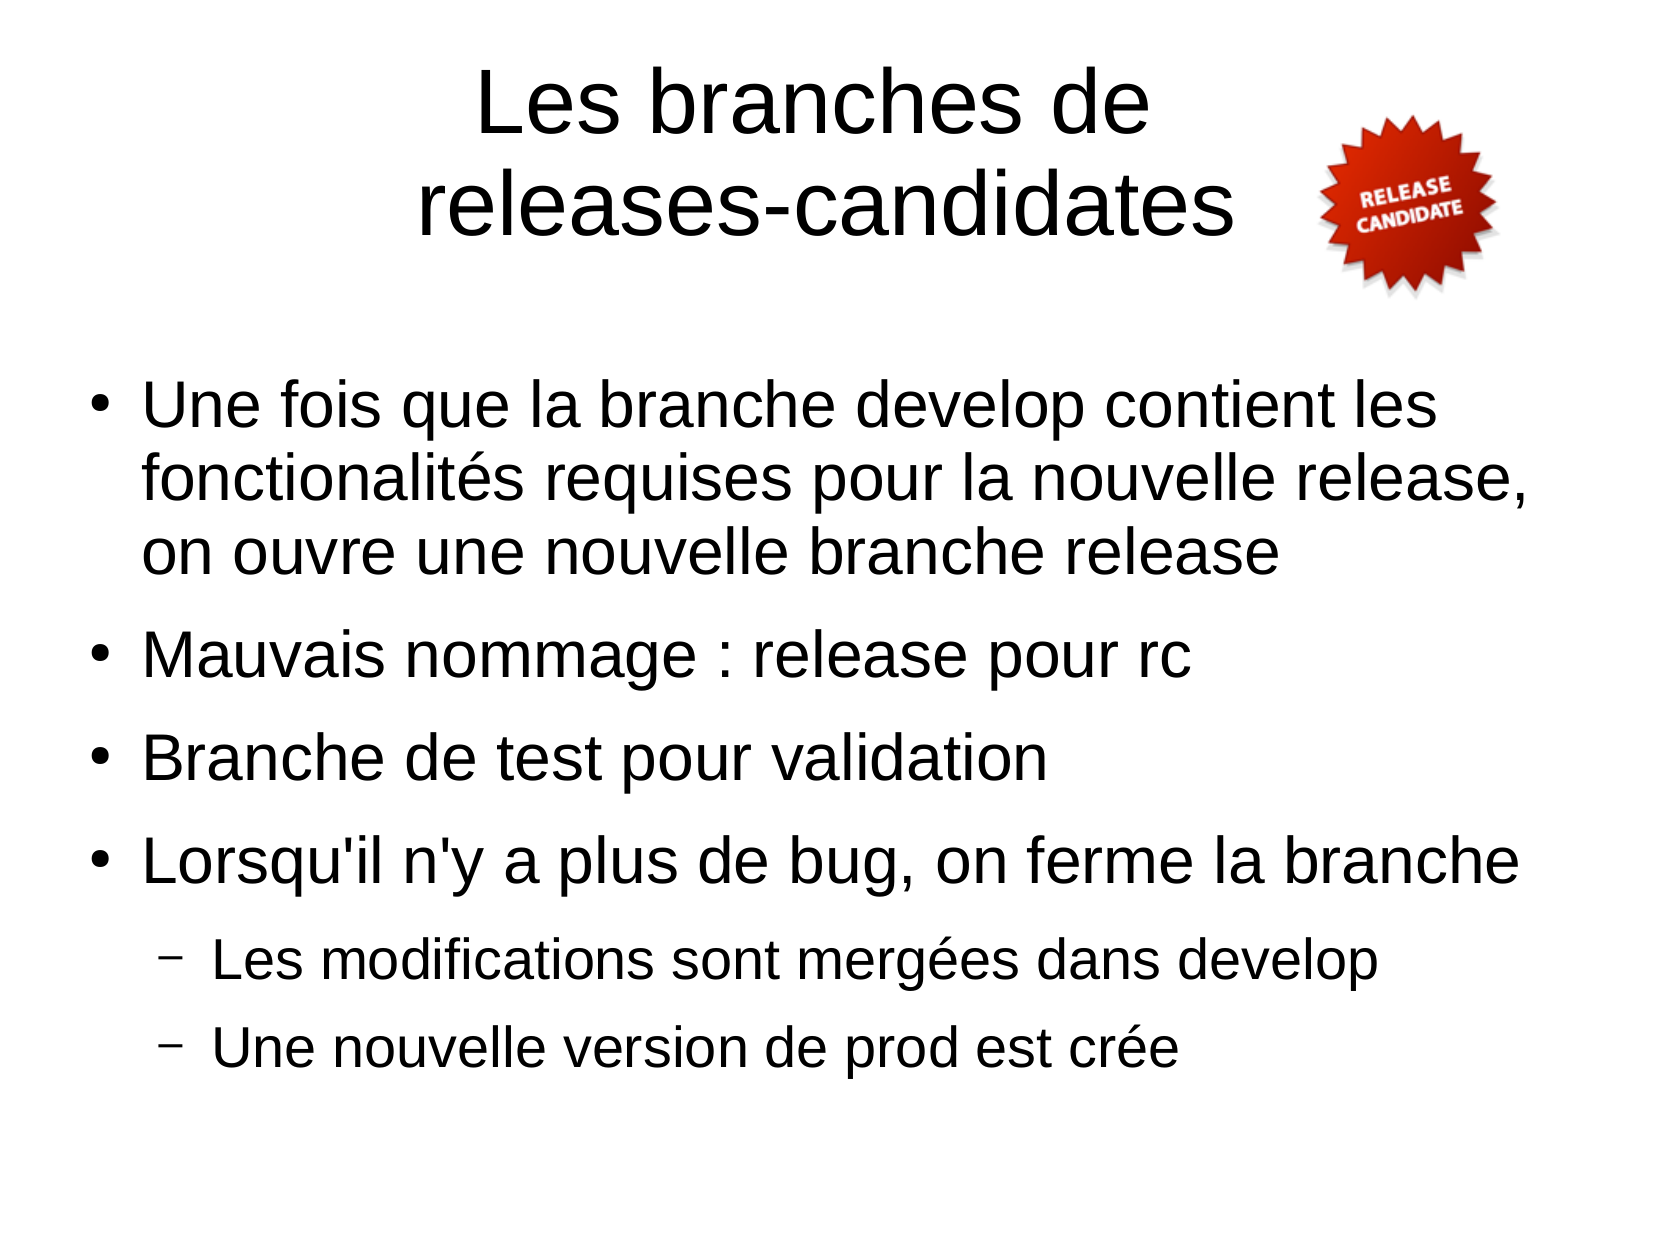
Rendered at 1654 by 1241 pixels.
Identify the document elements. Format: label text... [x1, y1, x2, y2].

list Une fois que la branche develop contient les fonctionalités requises pour la nouvelle release, on ouvre une nouvelle branche release Mauvais nommage : release pour rc Branche de test pour validation Lorsqu'il n'y a plus de bug, on ferme la branche Les modifications sont mergées dans develop Une nouvelle version de prod est crée [70, 367, 1560, 1087]
picture [1311, 106, 1507, 305]
title Les branches de releases-candidates [82, 49, 1571, 257]
